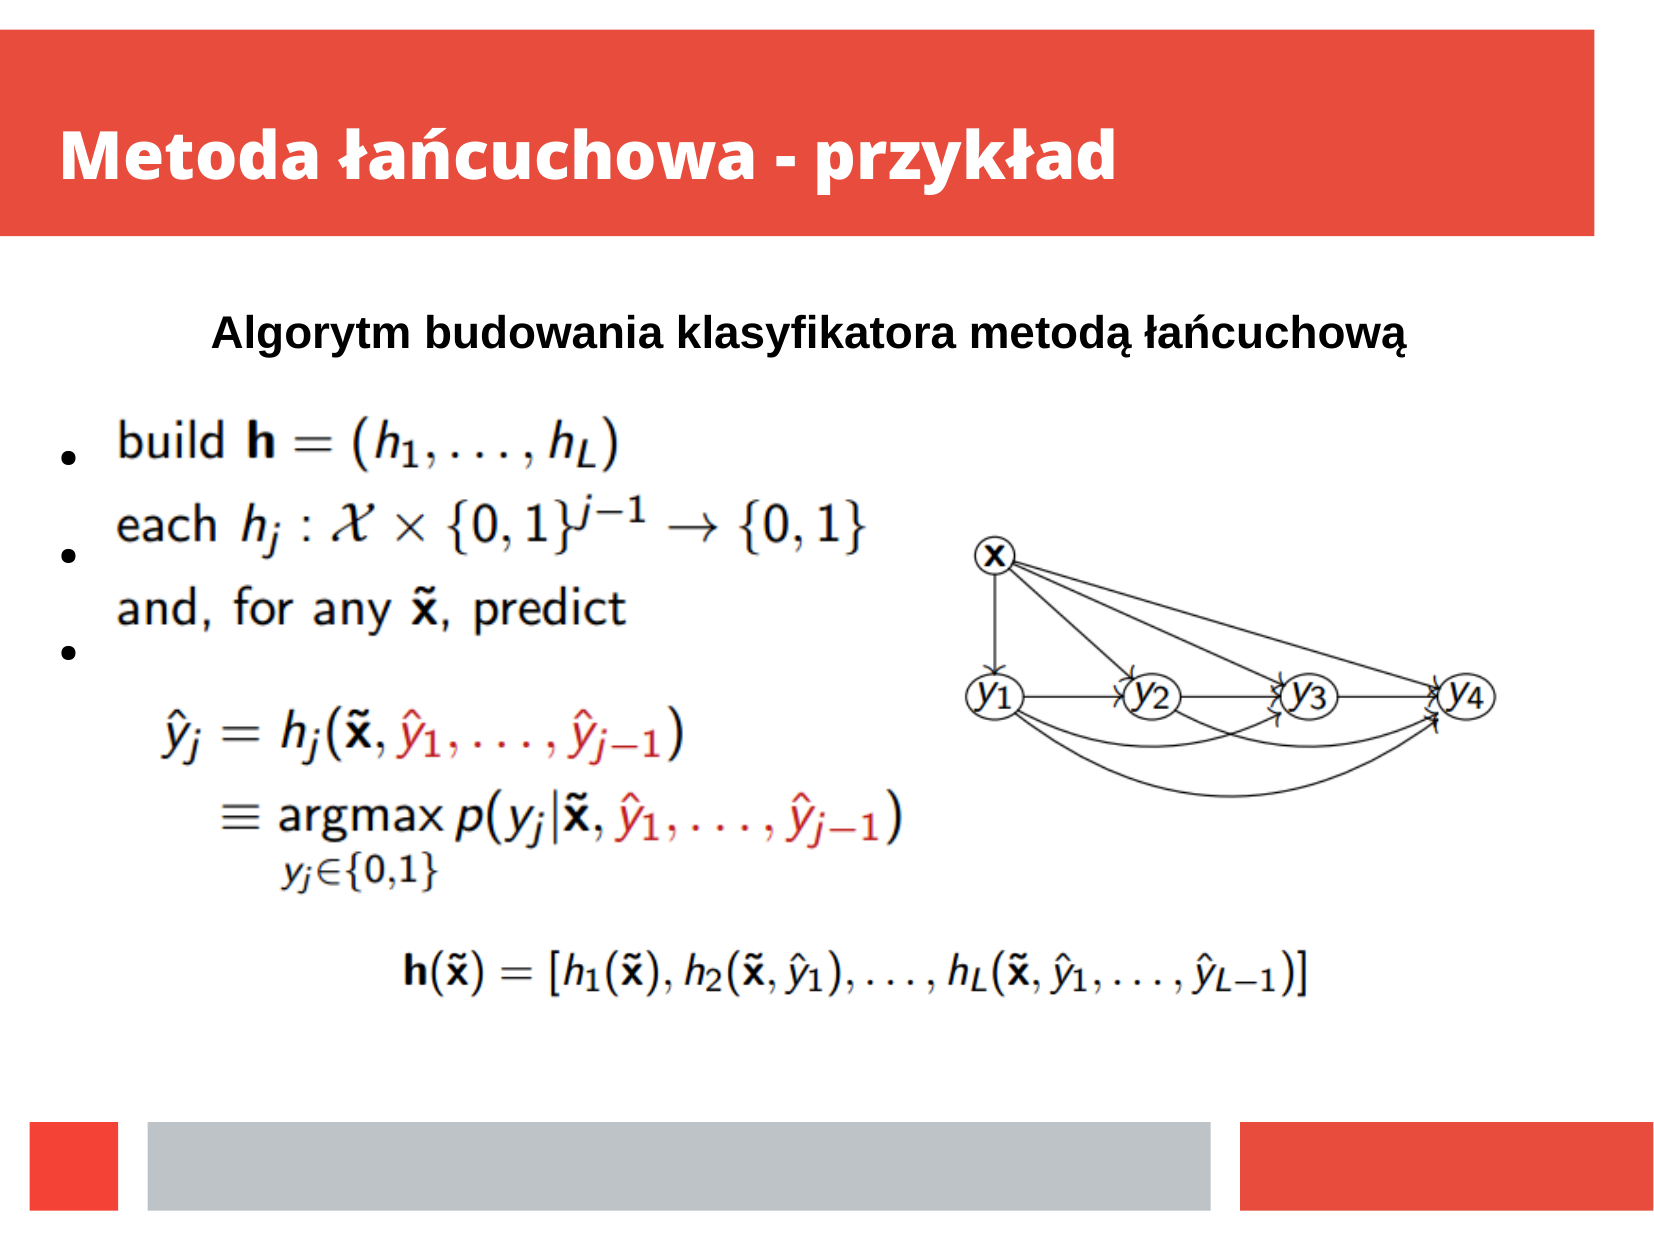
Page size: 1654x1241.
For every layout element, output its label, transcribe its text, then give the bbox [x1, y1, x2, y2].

text_box Algorytm budowania klasyfikatora metodą łańcuchową [94, 300, 1524, 367]
picture [389, 933, 1320, 1023]
list [59, 324, 1595, 1152]
title Metoda łańcuchowa - przykład [59, 56, 1595, 200]
picture [95, 375, 1517, 922]
